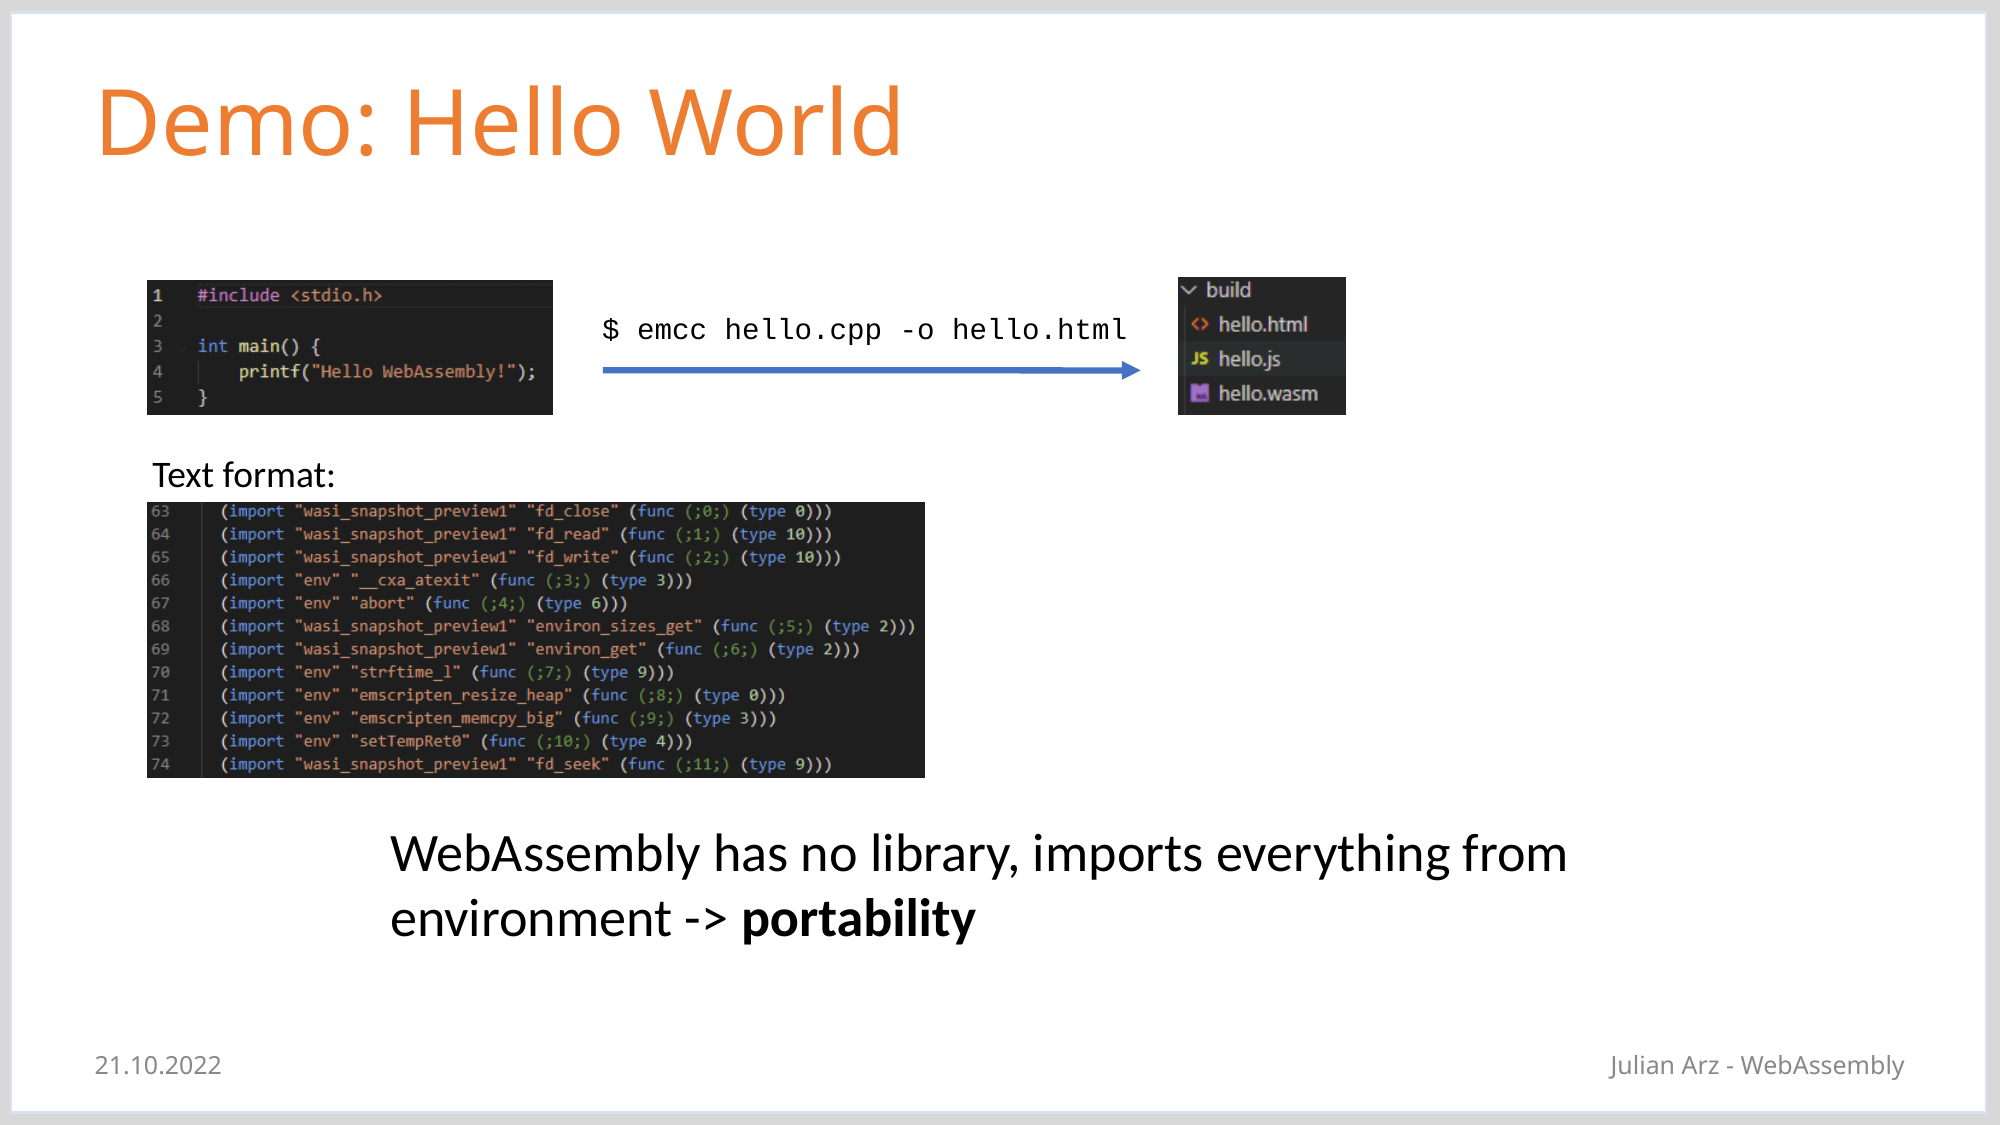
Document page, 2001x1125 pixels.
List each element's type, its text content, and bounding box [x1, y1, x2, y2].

footer Julian Arz - WebAssembly [546, 1035, 1921, 1096]
text_box $ emcc hello.cpp -o hello.html [587, 303, 1162, 354]
slide_number 21.10.2022 [79, 1035, 530, 1096]
picture [147, 280, 553, 415]
text_box Text format: [137, 442, 370, 503]
text_box WebAssembly has no library, imports everything from environment -> portability [374, 810, 1641, 956]
picture [147, 502, 925, 778]
picture [1178, 277, 1346, 415]
title Demo: Hello World [79, 59, 1921, 191]
